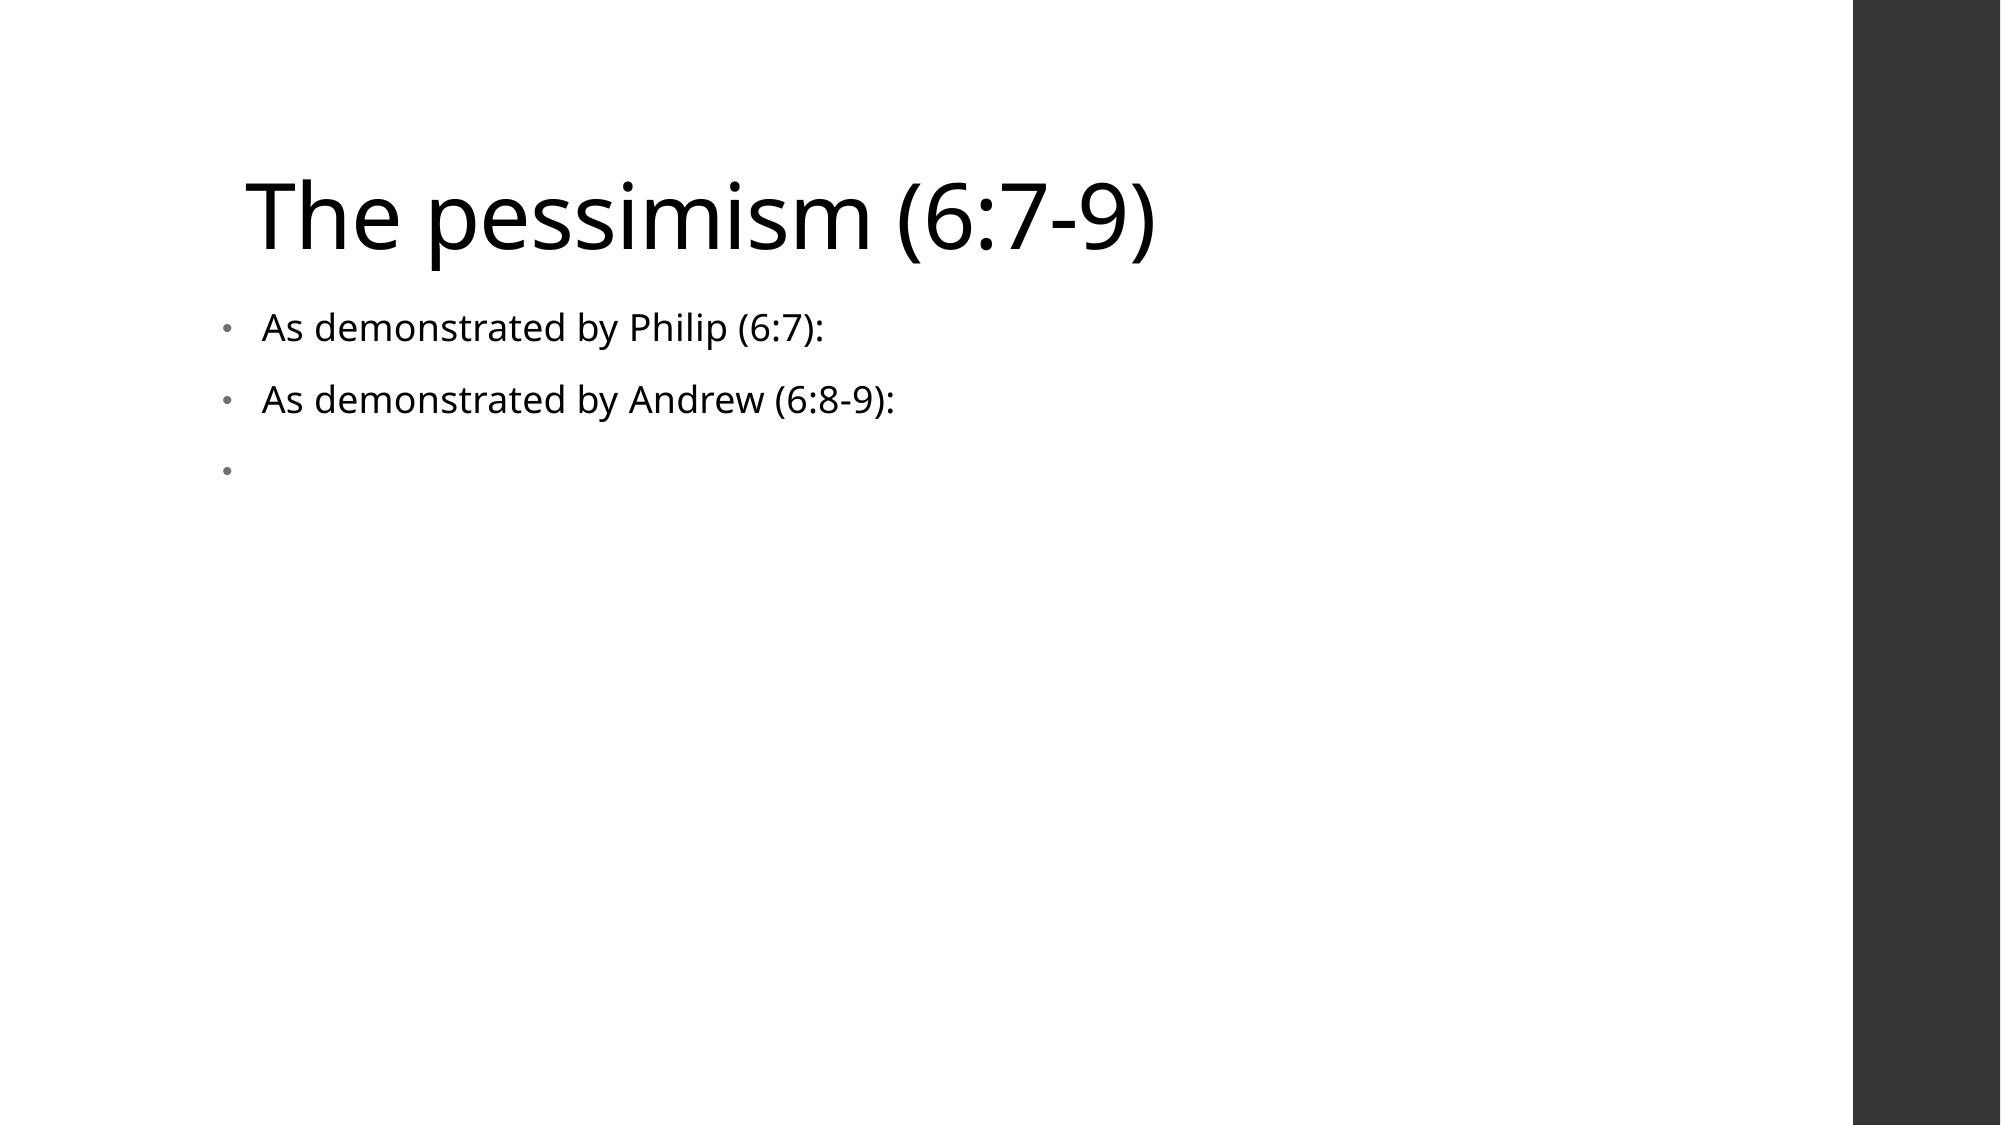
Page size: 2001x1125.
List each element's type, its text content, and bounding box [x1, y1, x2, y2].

list As demonstrated by Philip (6:7): As demonstrated by Andrew (6:8-9): [206, 299, 1617, 1014]
title The pessimism (6:7-9) [206, 60, 1797, 278]
